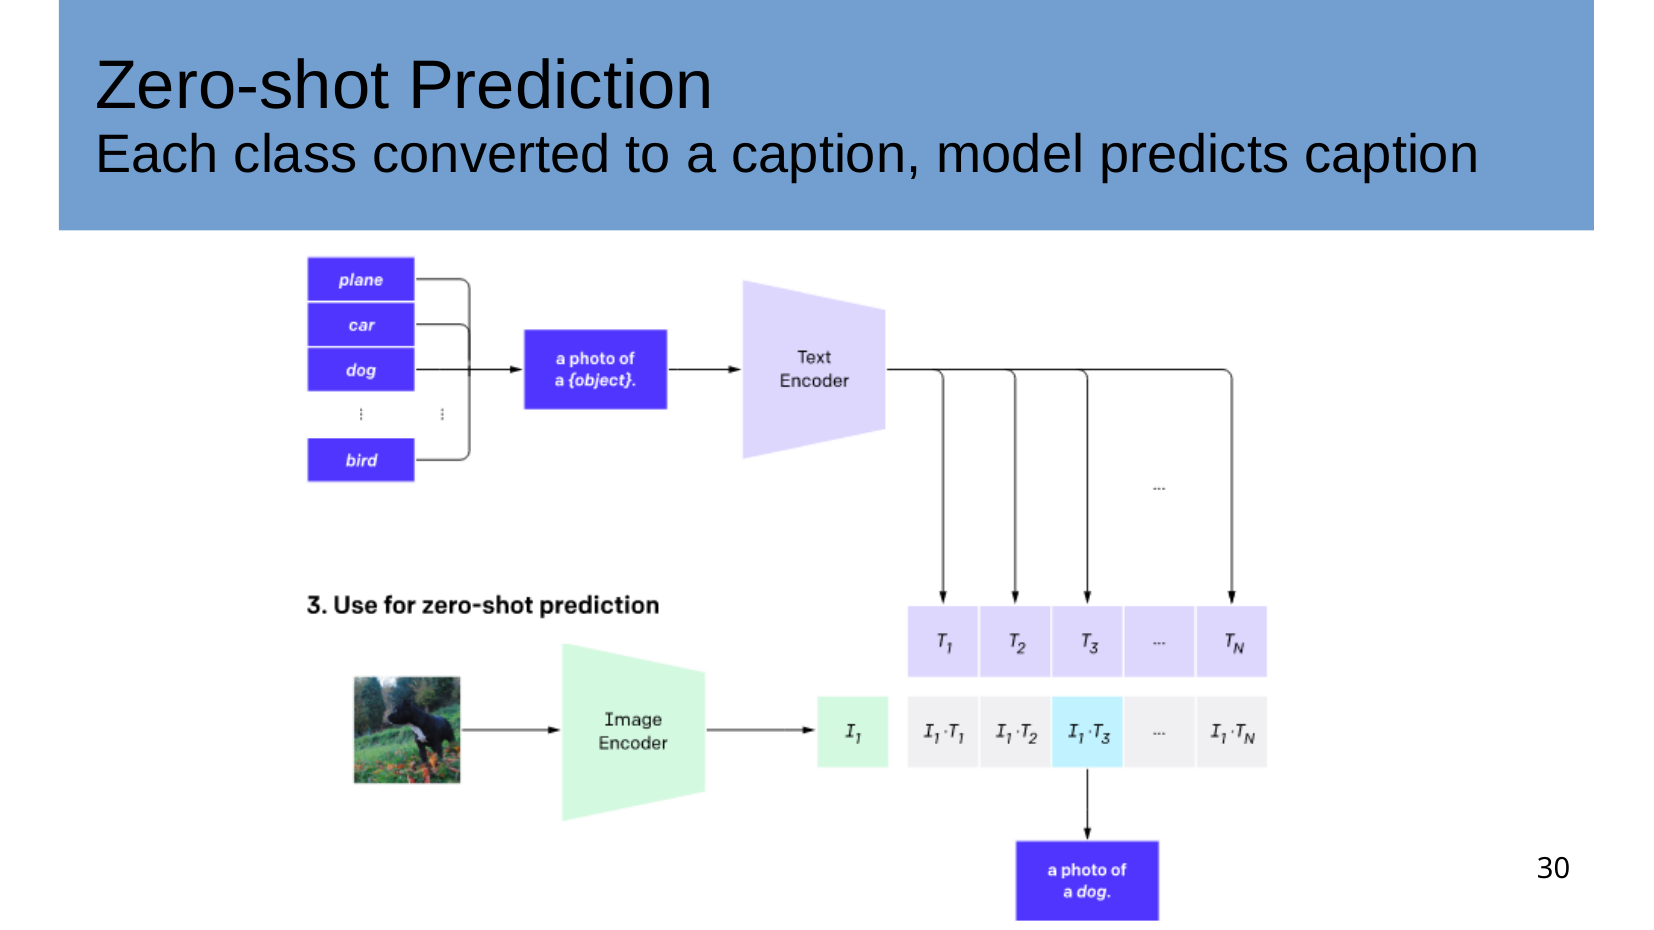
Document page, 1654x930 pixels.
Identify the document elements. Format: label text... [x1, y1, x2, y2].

picture [300, 231, 1276, 930]
title Zero-shot Prediction Each class converted to a caption, model predicts caption [58, 0, 1594, 231]
